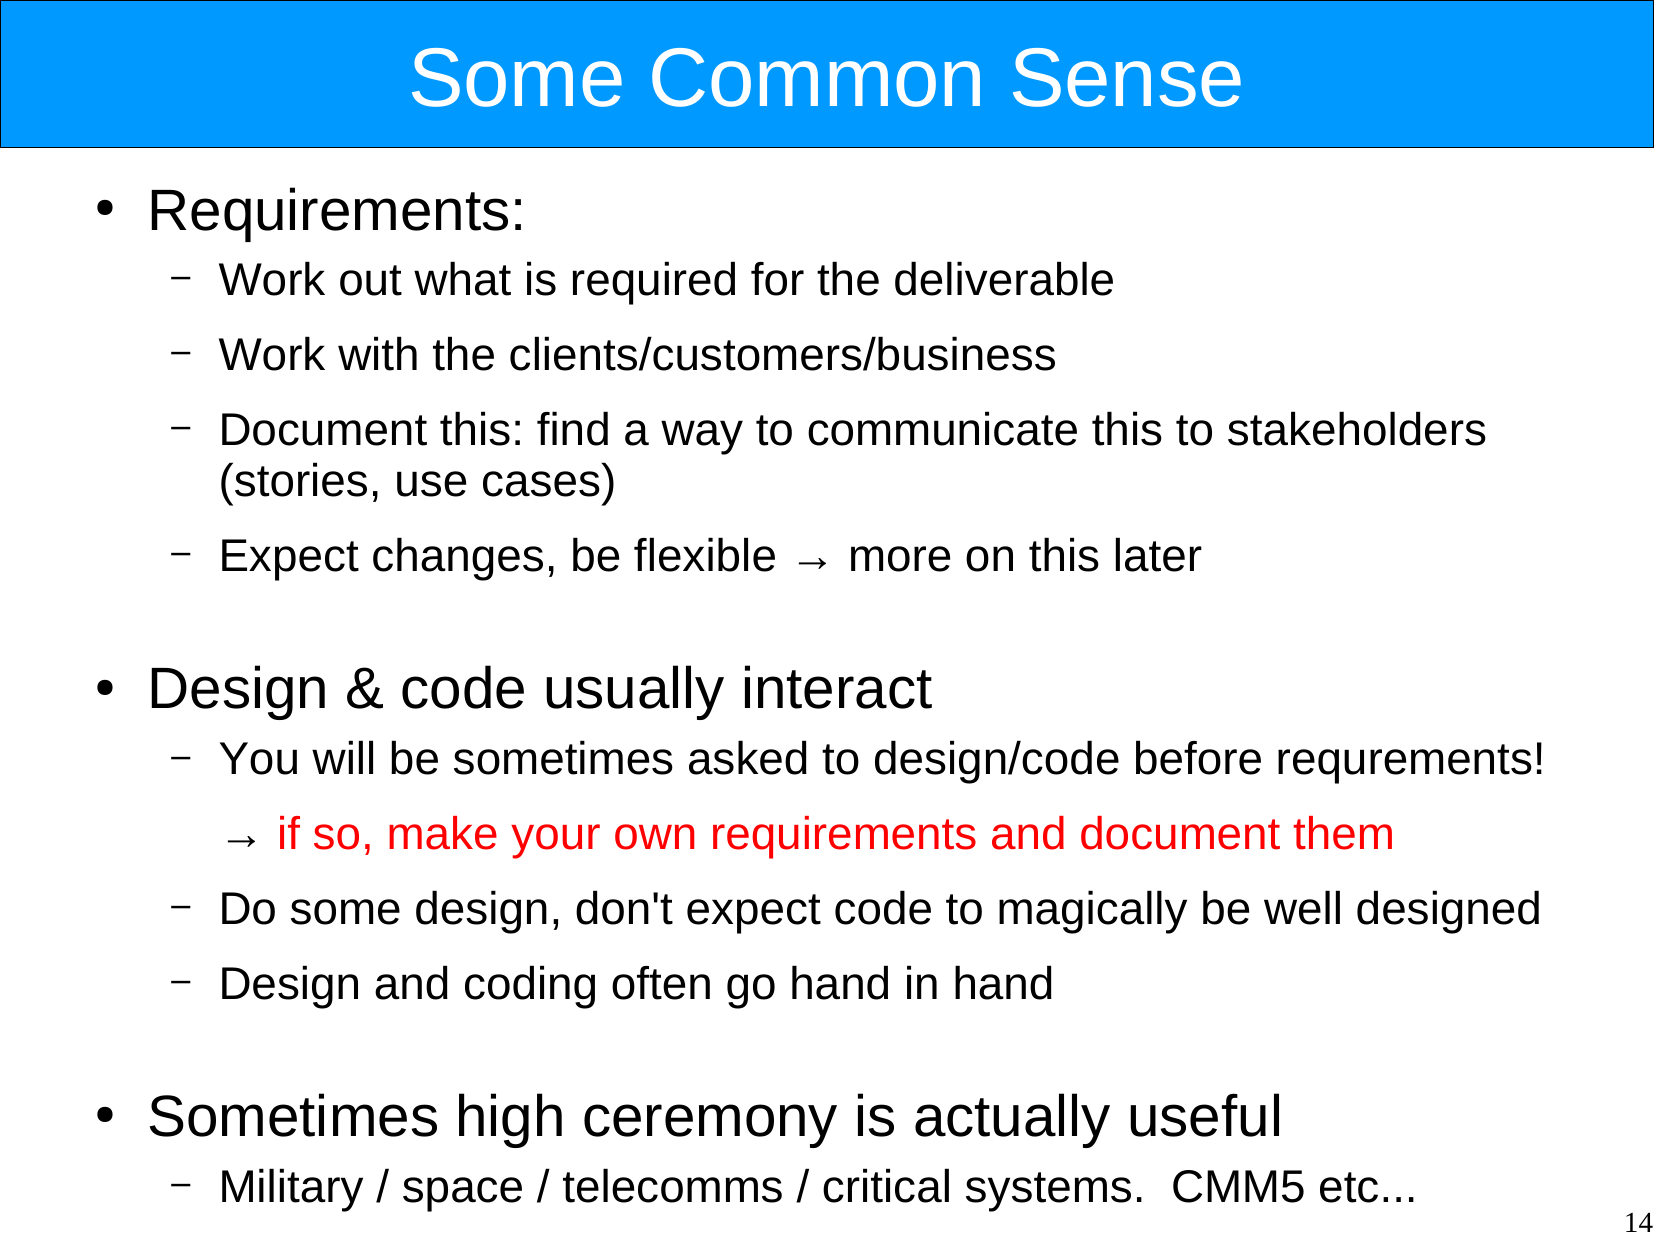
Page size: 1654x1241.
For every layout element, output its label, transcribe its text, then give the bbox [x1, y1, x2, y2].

list Requirements: Work out what is required for the deliverable Work with the clients/customers/business Document this: find a way to communicate this to stakeholders (stories, use cases) Expect changes, be flexible → more on this later Design & code usually interact You will be sometimes asked to design/code before requrements! → if so, make your own requirements and document them Do some design, don't expect code to magically be well designed Design and coding often go hand in hand Sometimes high ceremony is actually useful Military / space / telecomms / critical systems. CMM5 etc... [76, 177, 1565, 1209]
title Some Common Sense [82, 21, 1571, 135]
